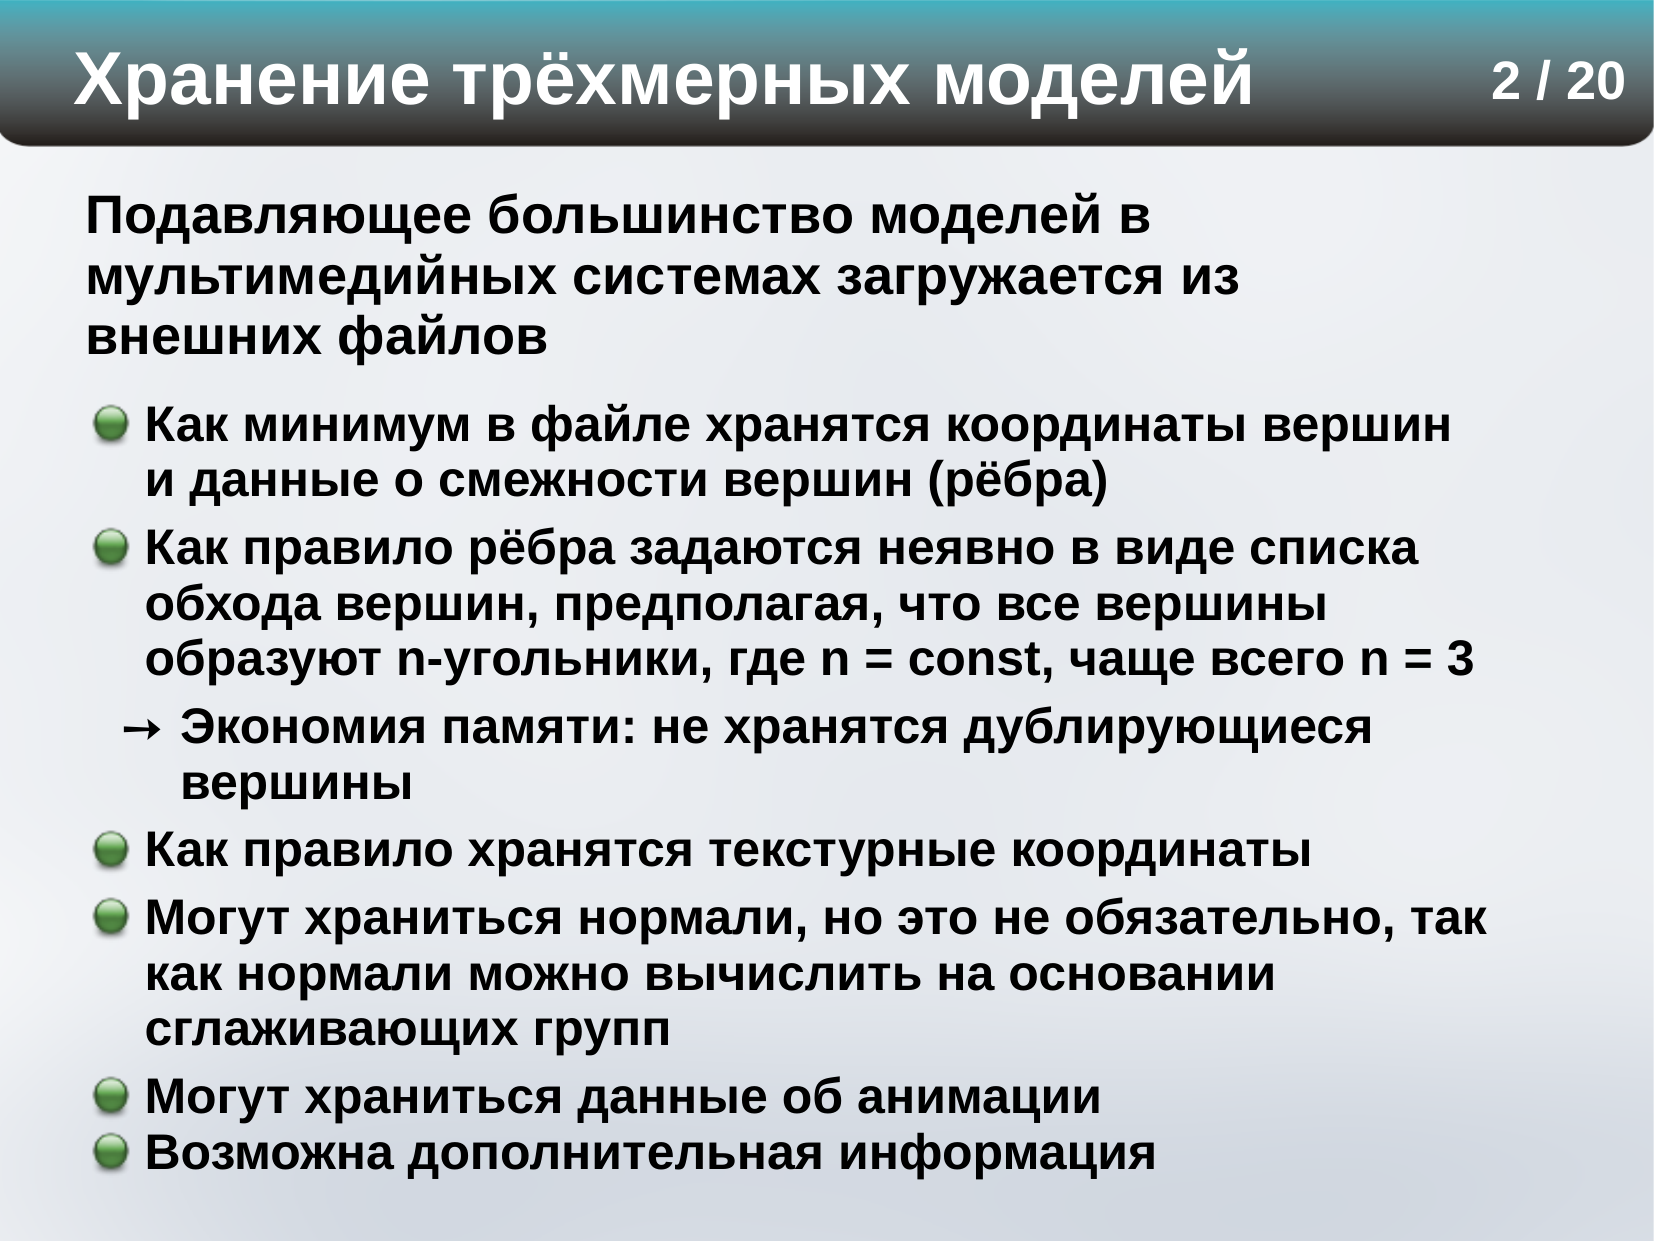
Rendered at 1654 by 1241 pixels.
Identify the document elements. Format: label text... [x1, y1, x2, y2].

text_box Хранение трёхмерных моделей [59, 29, 1359, 129]
picture [0, 0, 1654, 1241]
text_box <number> / 20 [1476, 42, 1654, 179]
text_box Подавляющее большинство моделей в мультимедийных системах загружается из внешних файлов Как минимум в файле хранятся координаты вершин и данные о смежности вершин (рёбра) Как правило рёбра задаются неявно в виде списка обхода вершин, предполагая, что все вершины образуют n-угольники, где n = const, чаще всего n = 3 Экономия памяти: не хранятся дублирующиеся вершины Как правило хранятся текстурные координаты Могут храниться нормали, но это не обязательно, так как нормали можно вычислить на основании сглаживающих групп Могут храниться данные об анимации Возможна дополнительная информация [70, 177, 1506, 1188]
